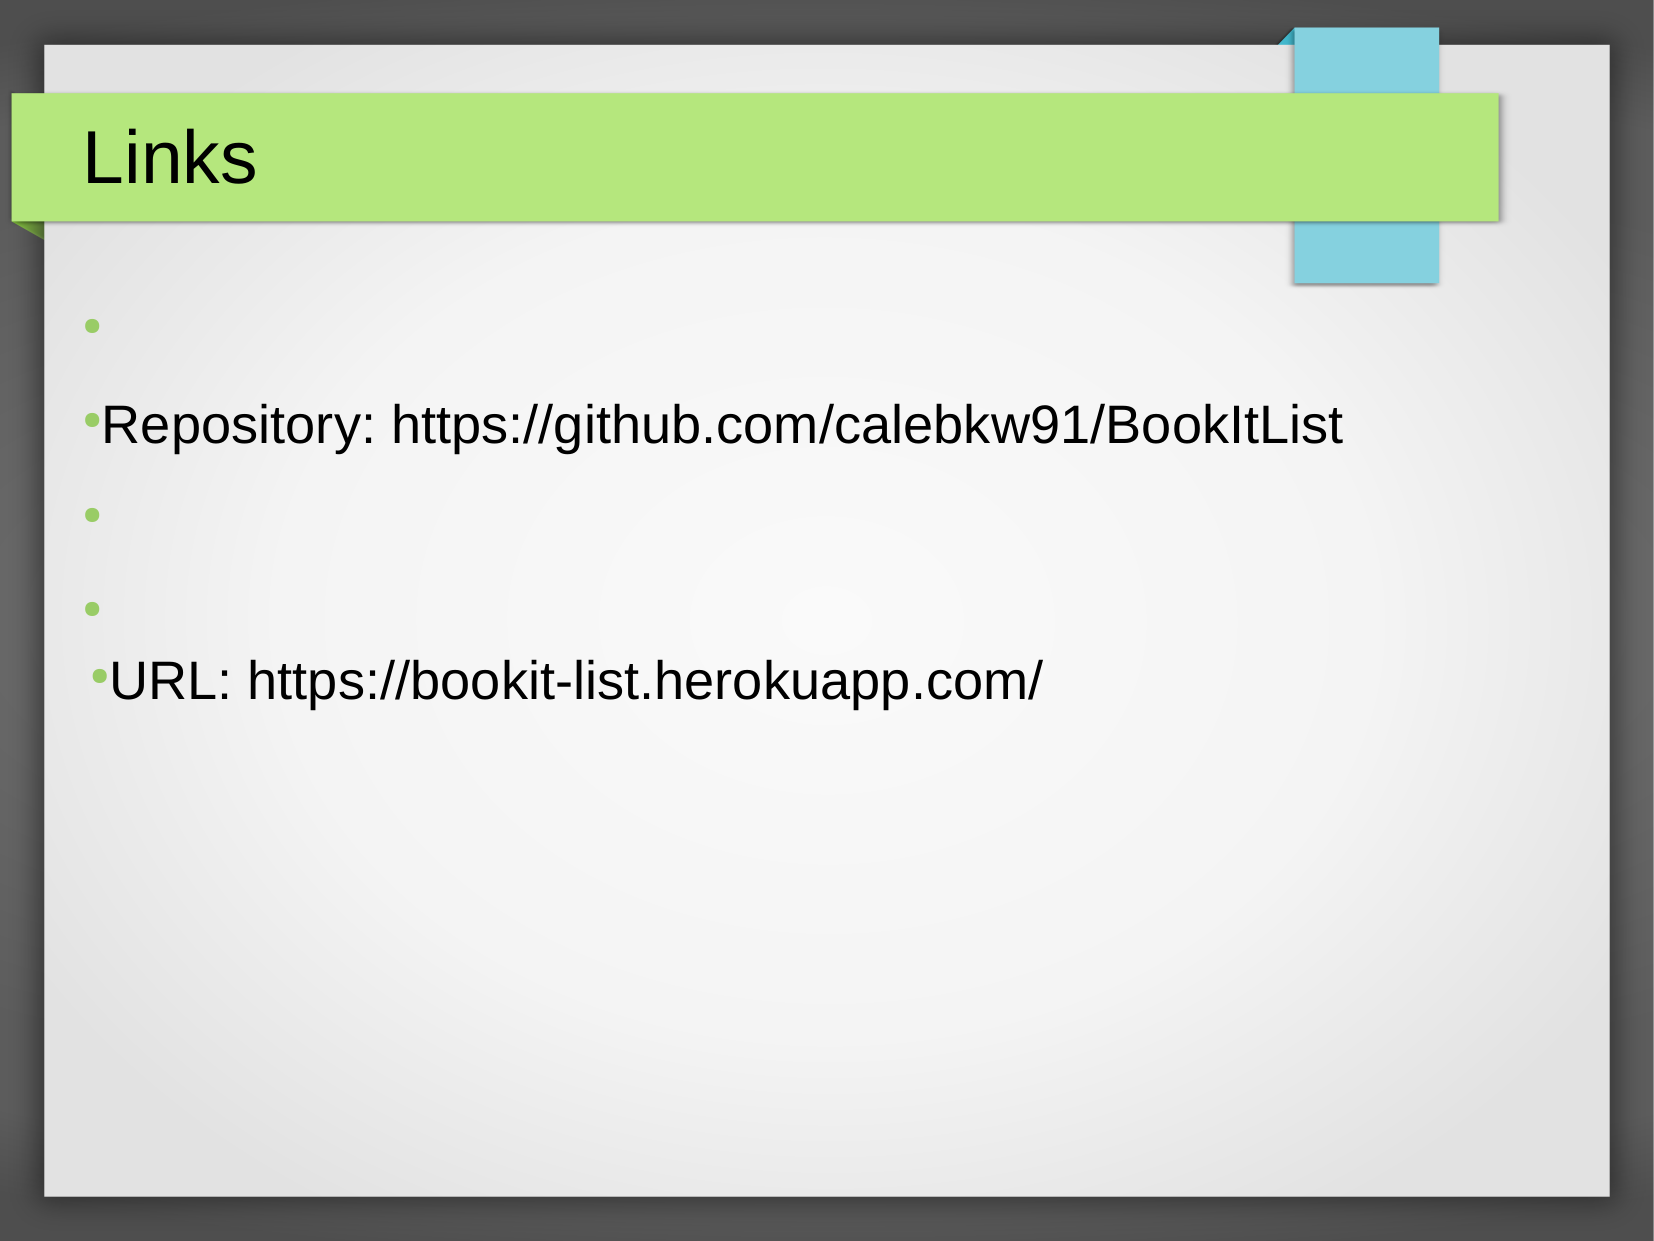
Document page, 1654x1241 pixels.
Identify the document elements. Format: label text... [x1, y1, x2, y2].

title Links [82, 94, 1264, 213]
list Repository: https://github.com/calebkw91/BookItList [82, 295, 1571, 586]
picture [0, 0, 1654, 1241]
list URL: https://bookit-list.herokuapp.com/ [90, 645, 1579, 989]
